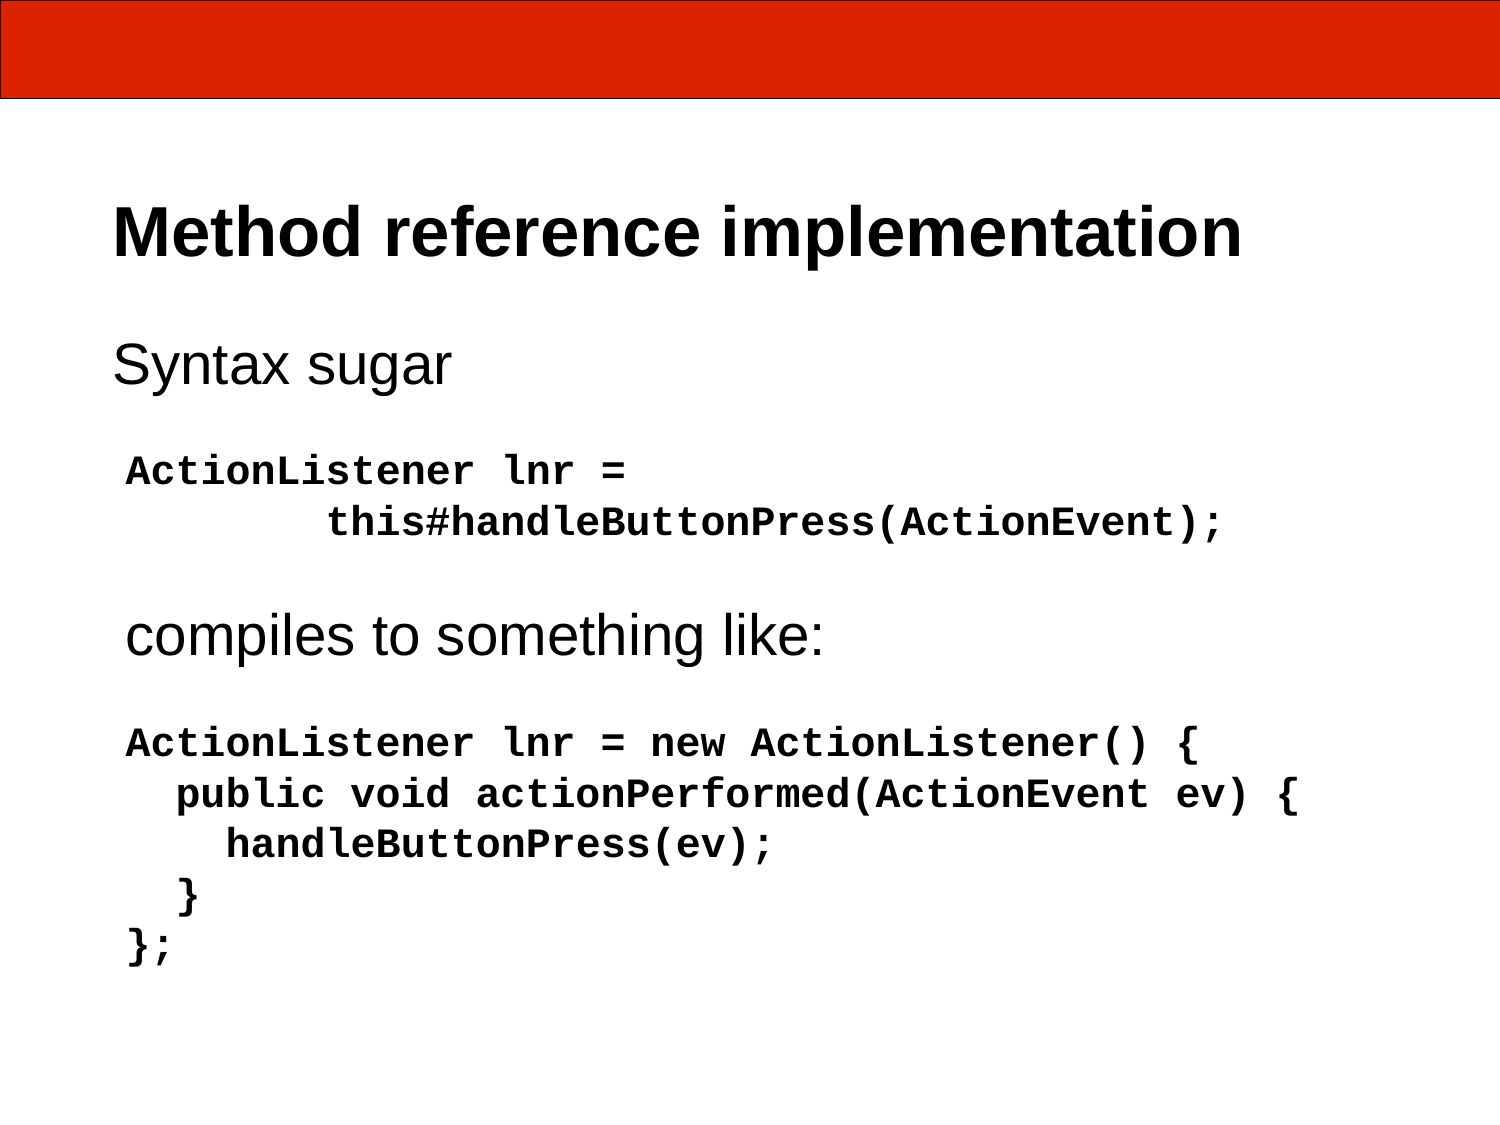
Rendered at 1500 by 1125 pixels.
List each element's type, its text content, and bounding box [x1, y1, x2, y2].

title Method reference implementation [112, 119, 1417, 271]
text_box ActionListener lnr = this#handleButtonPress(ActionEvent); compiles to something like: ActionListener lnr = new ActionListener() { public void actionPerformed(ActionEvent ev) { handleButtonPress(ev); } }; [125, 446, 1431, 1083]
list Syntax sugar [112, 337, 1463, 432]
